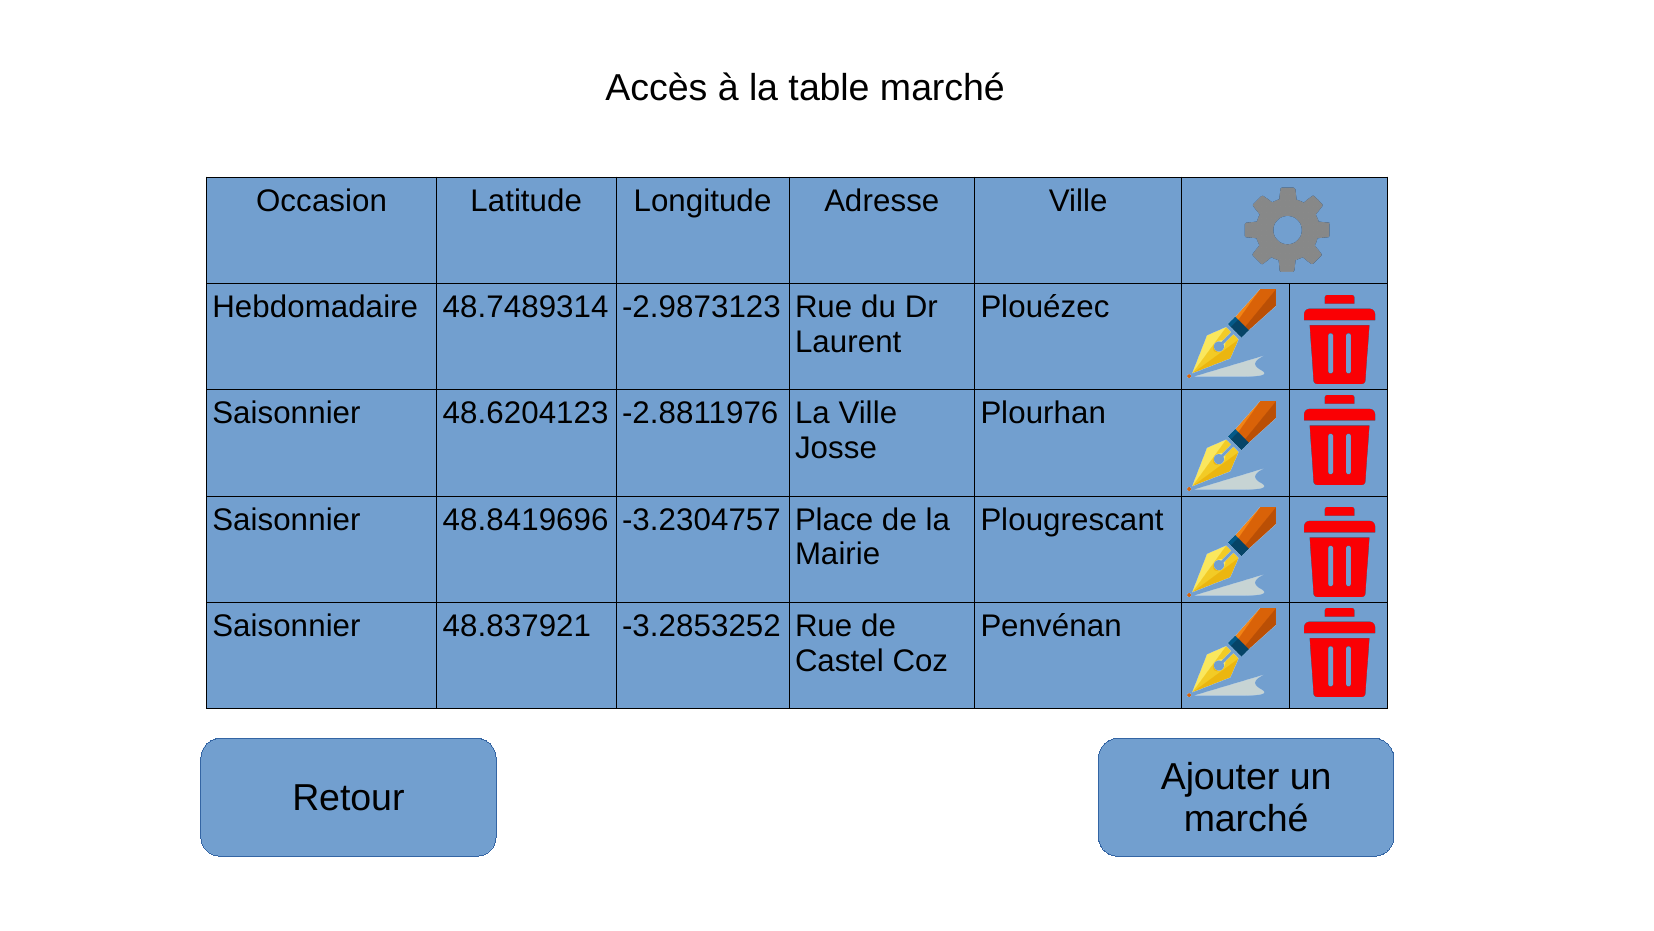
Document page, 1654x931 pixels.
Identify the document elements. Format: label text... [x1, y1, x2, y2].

table_header [1341, 178, 1387, 283]
table_cell [1182, 284, 1289, 389]
text_box Retour [200, 738, 497, 857]
table_cell Rue du Dr Laurent [790, 284, 974, 389]
table_header Latitude [437, 178, 616, 283]
table_cell [1290, 284, 1387, 389]
table_cell 48.8419696 [437, 497, 616, 602]
table_header Ville [975, 178, 1181, 283]
table_header Longitude [617, 178, 789, 283]
table_cell 48.6204123 [437, 390, 616, 496]
table_cell Plougrescant [975, 497, 1181, 602]
table_cell Saisonnier [207, 390, 436, 496]
table_header Occasion [207, 178, 436, 283]
table_cell [1182, 603, 1289, 708]
table_cell -2.9873123 [617, 284, 789, 389]
picture [1234, 177, 1341, 283]
table_cell [1290, 603, 1387, 708]
picture [1295, 395, 1384, 485]
picture [1187, 608, 1276, 697]
table_cell 48.7489314 [437, 284, 616, 389]
table_cell [1182, 390, 1289, 496]
table_cell [1290, 497, 1387, 602]
table_cell Saisonnier [207, 603, 436, 708]
table_cell Place de la Mairie [790, 497, 974, 602]
table_cell Plourhan [975, 390, 1181, 496]
table_cell Plouézec [975, 284, 1181, 389]
picture [1295, 295, 1384, 384]
picture [1187, 401, 1276, 491]
picture [1295, 507, 1384, 597]
table_cell Penvénan [975, 603, 1181, 708]
text_box Accès à la table marché [590, 59, 1020, 116]
table_cell Saisonnier [207, 497, 436, 602]
picture [1187, 507, 1276, 597]
table_cell [1290, 390, 1387, 496]
picture [1187, 289, 1276, 378]
table_cell Rue de Castel Coz [790, 603, 974, 708]
table_cell [1182, 497, 1289, 602]
table_cell -3.2853252 [617, 603, 789, 708]
text_box Ajouter un marché [1098, 738, 1394, 857]
table_header Adresse [790, 178, 974, 283]
table_cell Hebdomadaire [207, 284, 436, 389]
table_cell 48.837921 [437, 603, 616, 708]
table_header [1182, 178, 1234, 283]
picture [1295, 608, 1384, 697]
table_cell La Ville Josse [790, 390, 974, 496]
table_cell -2.8811976 [617, 390, 789, 496]
table_cell -3.2304757 [617, 497, 789, 602]
